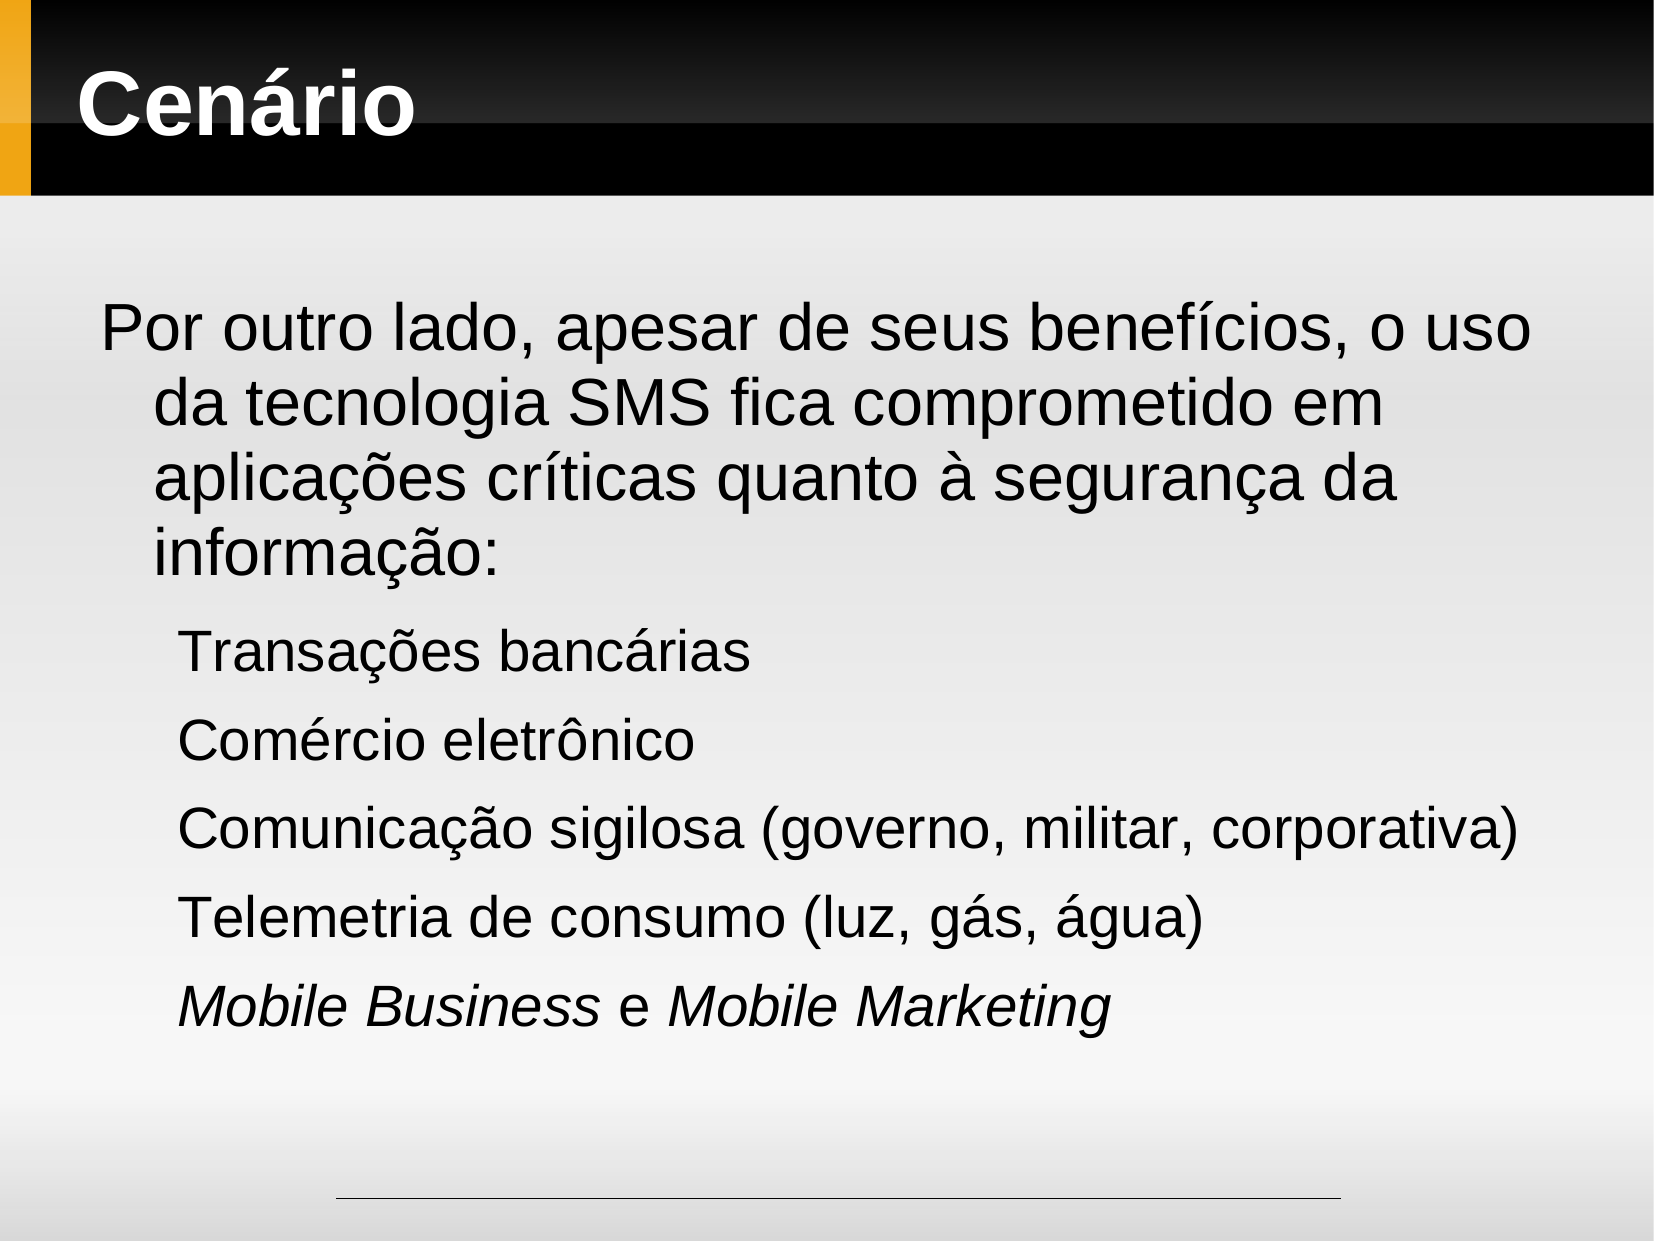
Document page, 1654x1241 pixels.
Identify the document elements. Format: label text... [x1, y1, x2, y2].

title Cenário [76, 0, 1565, 208]
list Por outro lado, apesar de seus benefícios, o uso da tecnologia SMS fica comprometido em aplicações críticas quanto à segurança da informação: Transações bancárias Comércio eletrônico Comunicação sigilosa (governo, militar, corporativa) Telemetria de consumo (luz, gás, água) Mobile Business e Mobile Marketing [82, 290, 1571, 1109]
picture [0, 0, 1654, 1241]
